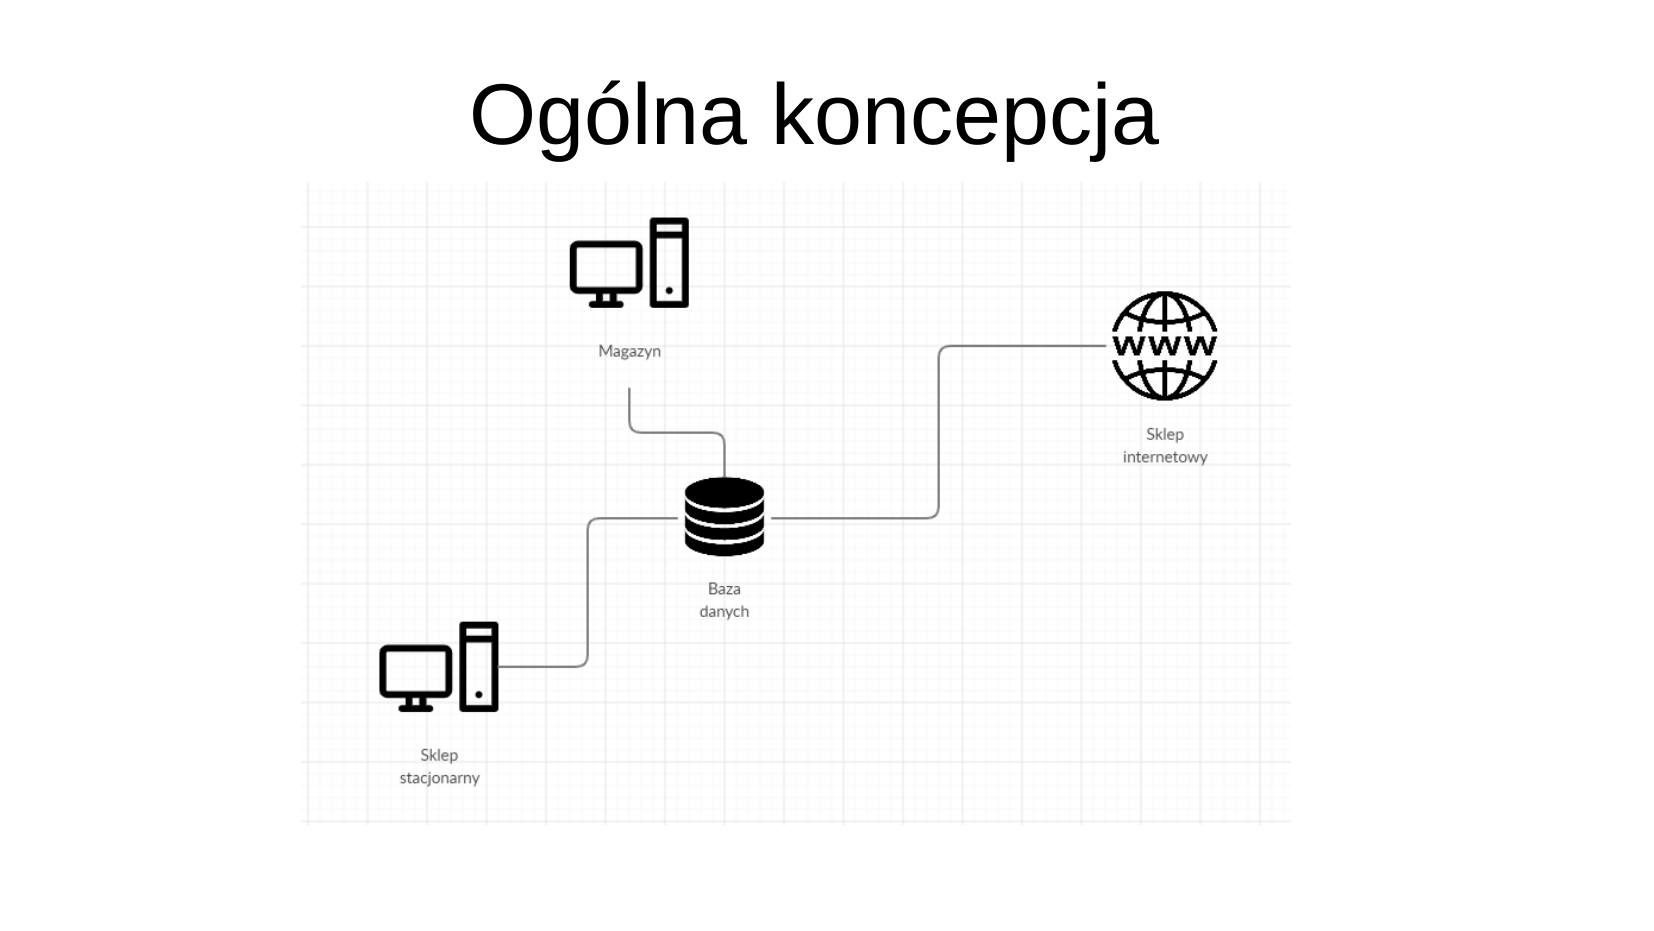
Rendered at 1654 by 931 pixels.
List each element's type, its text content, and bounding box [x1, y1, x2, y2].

title Ogólna koncepcja [82, 37, 1571, 193]
picture [301, 182, 1291, 826]
